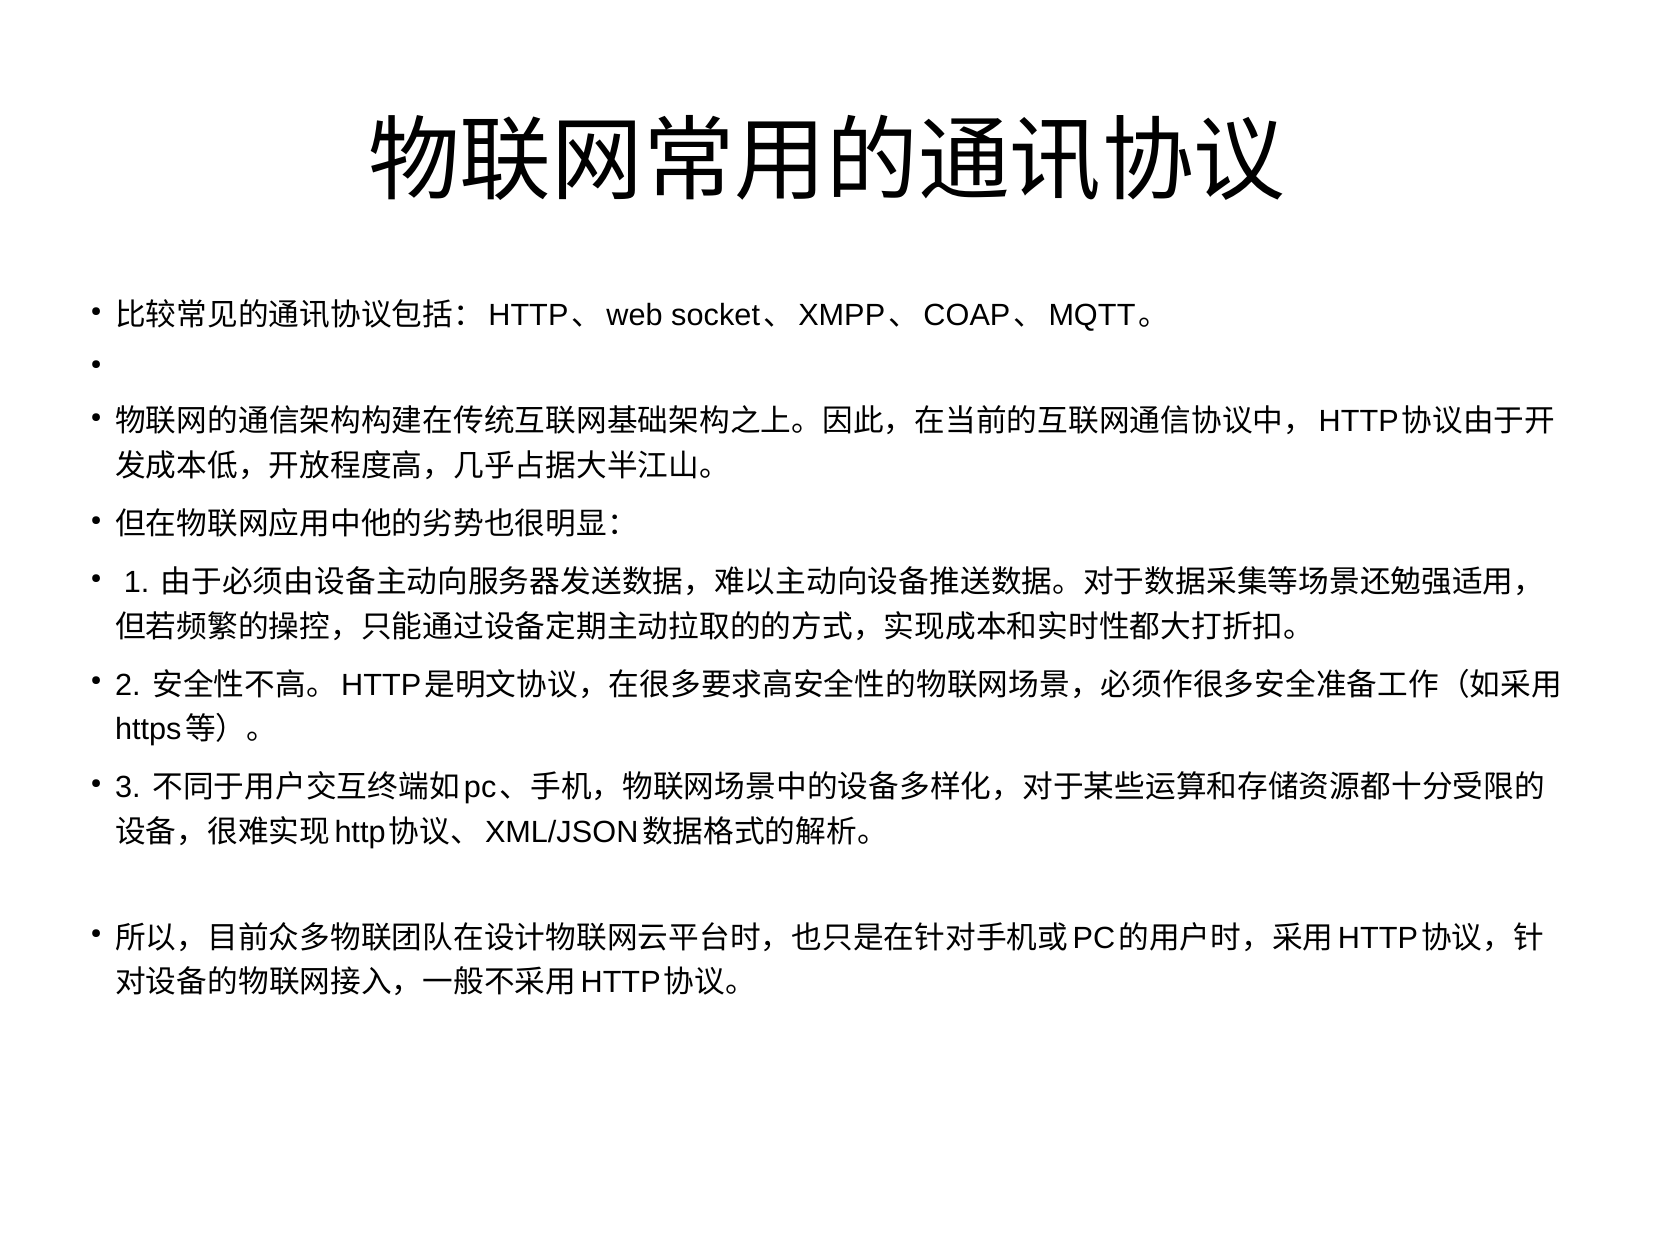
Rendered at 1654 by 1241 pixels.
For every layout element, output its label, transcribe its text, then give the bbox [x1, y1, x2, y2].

title 物联网常用的通讯协议 [82, 49, 1571, 257]
list 比较常见的通讯协议包括：HTTP、web socket、XMPP、COAP、MQTT。 物联网的通信架构构建在传统互联网基础架构之上。因此，在当前的互联网通信协议中，HTTP协议由于开发成本低，开放程度高，几乎占据大半江山。 但在物联网应用中他的劣势也很明显： 1. 由于必须由设备主动向服务器发送数据，难以主动向设备推送数据。对于数据采集等场景还勉强适用，但若频繁的操控，只能通过设备定期主动拉取的的方式，实现成本和实时性都大打折扣。 2. 安全性不高。HTTP是明文协议，在很多要求高安全性的物联网场景，必须作很多安全准备工作（如采用https等）。 3. 不同于用户交互终端如pc、手机，物联网场景中的设备多样化，对于某些运算和存储资源都十分受限的设备，很难实现http协议、XML/JSON数据格式的解析。 所以，目前众多物联团队在设计物联网云平台时，也只是在针对手机或PC的用户时，采用HTTP协议，针对设备的物联网接入，一般不采用HTTP协议。 [82, 290, 1571, 1010]
